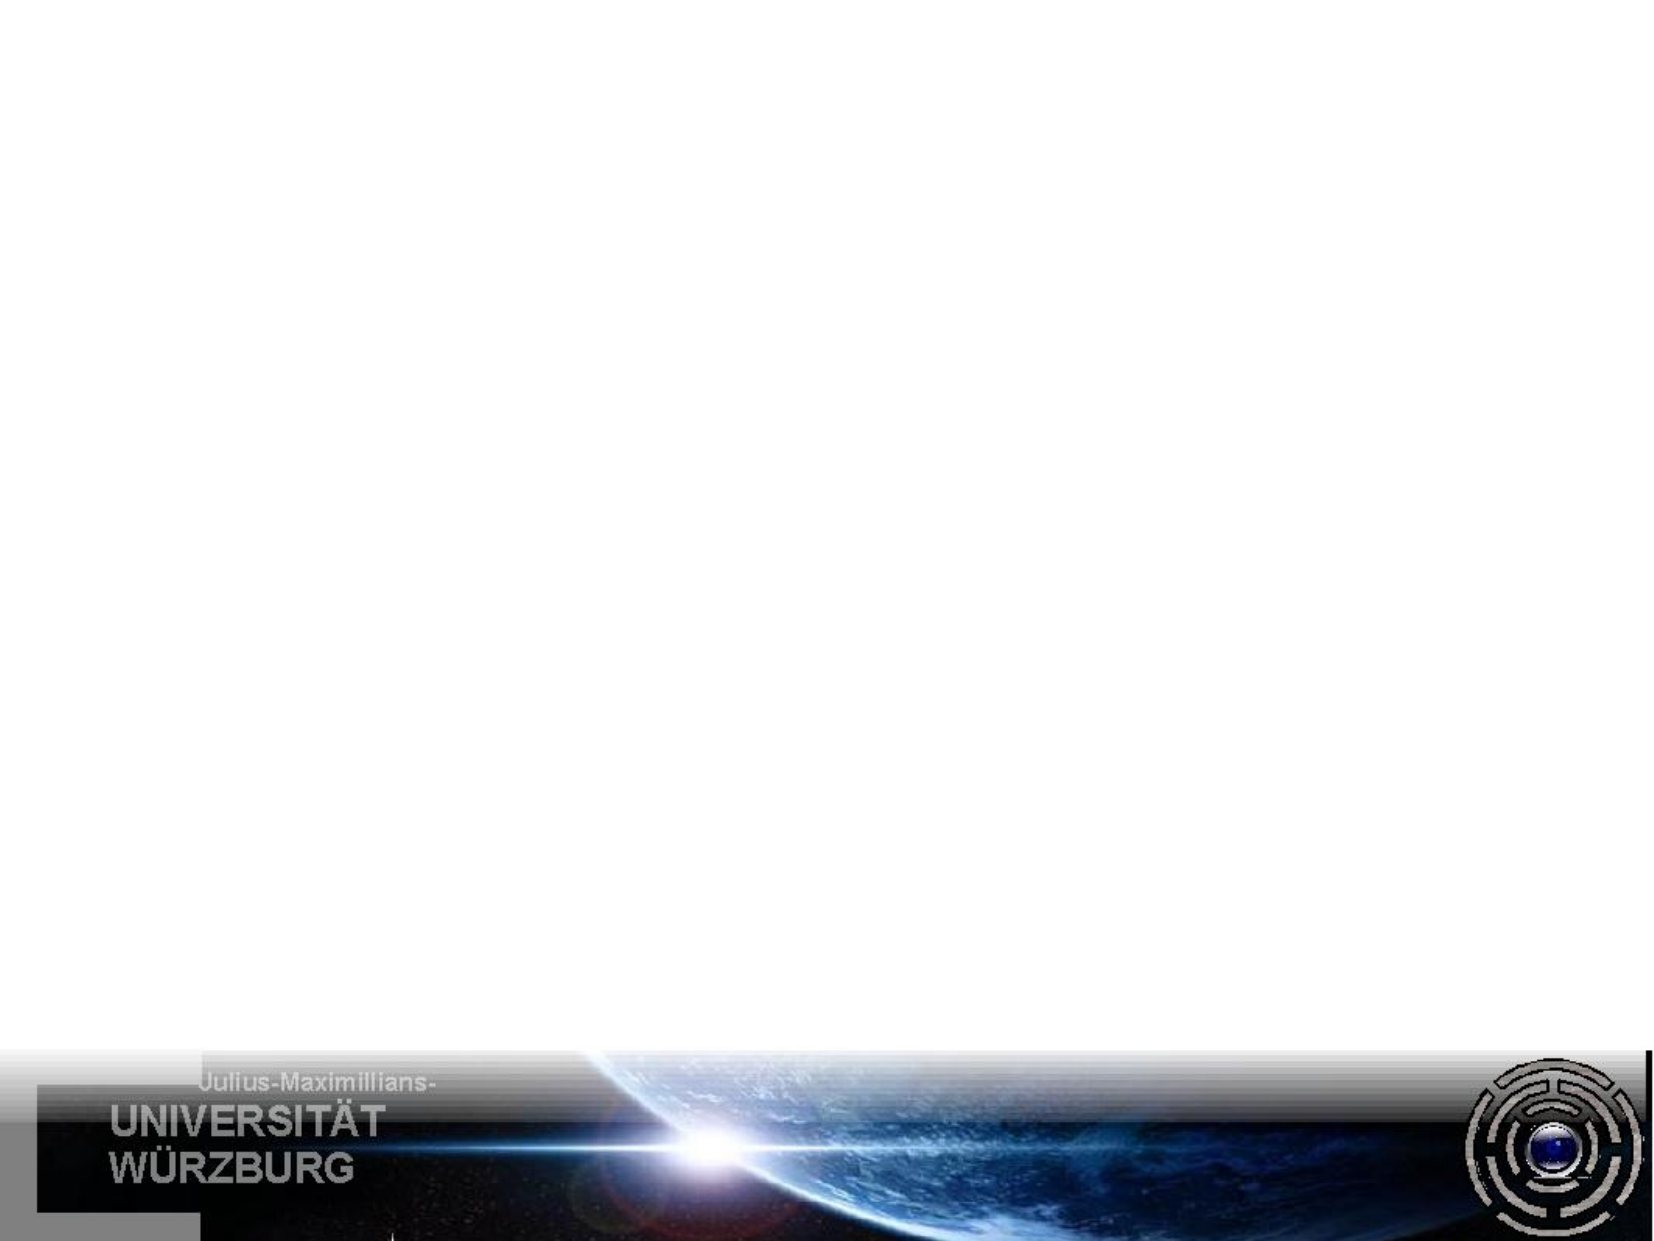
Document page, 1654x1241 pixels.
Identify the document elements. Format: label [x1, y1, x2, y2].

picture [0, 1046, 1654, 1241]
